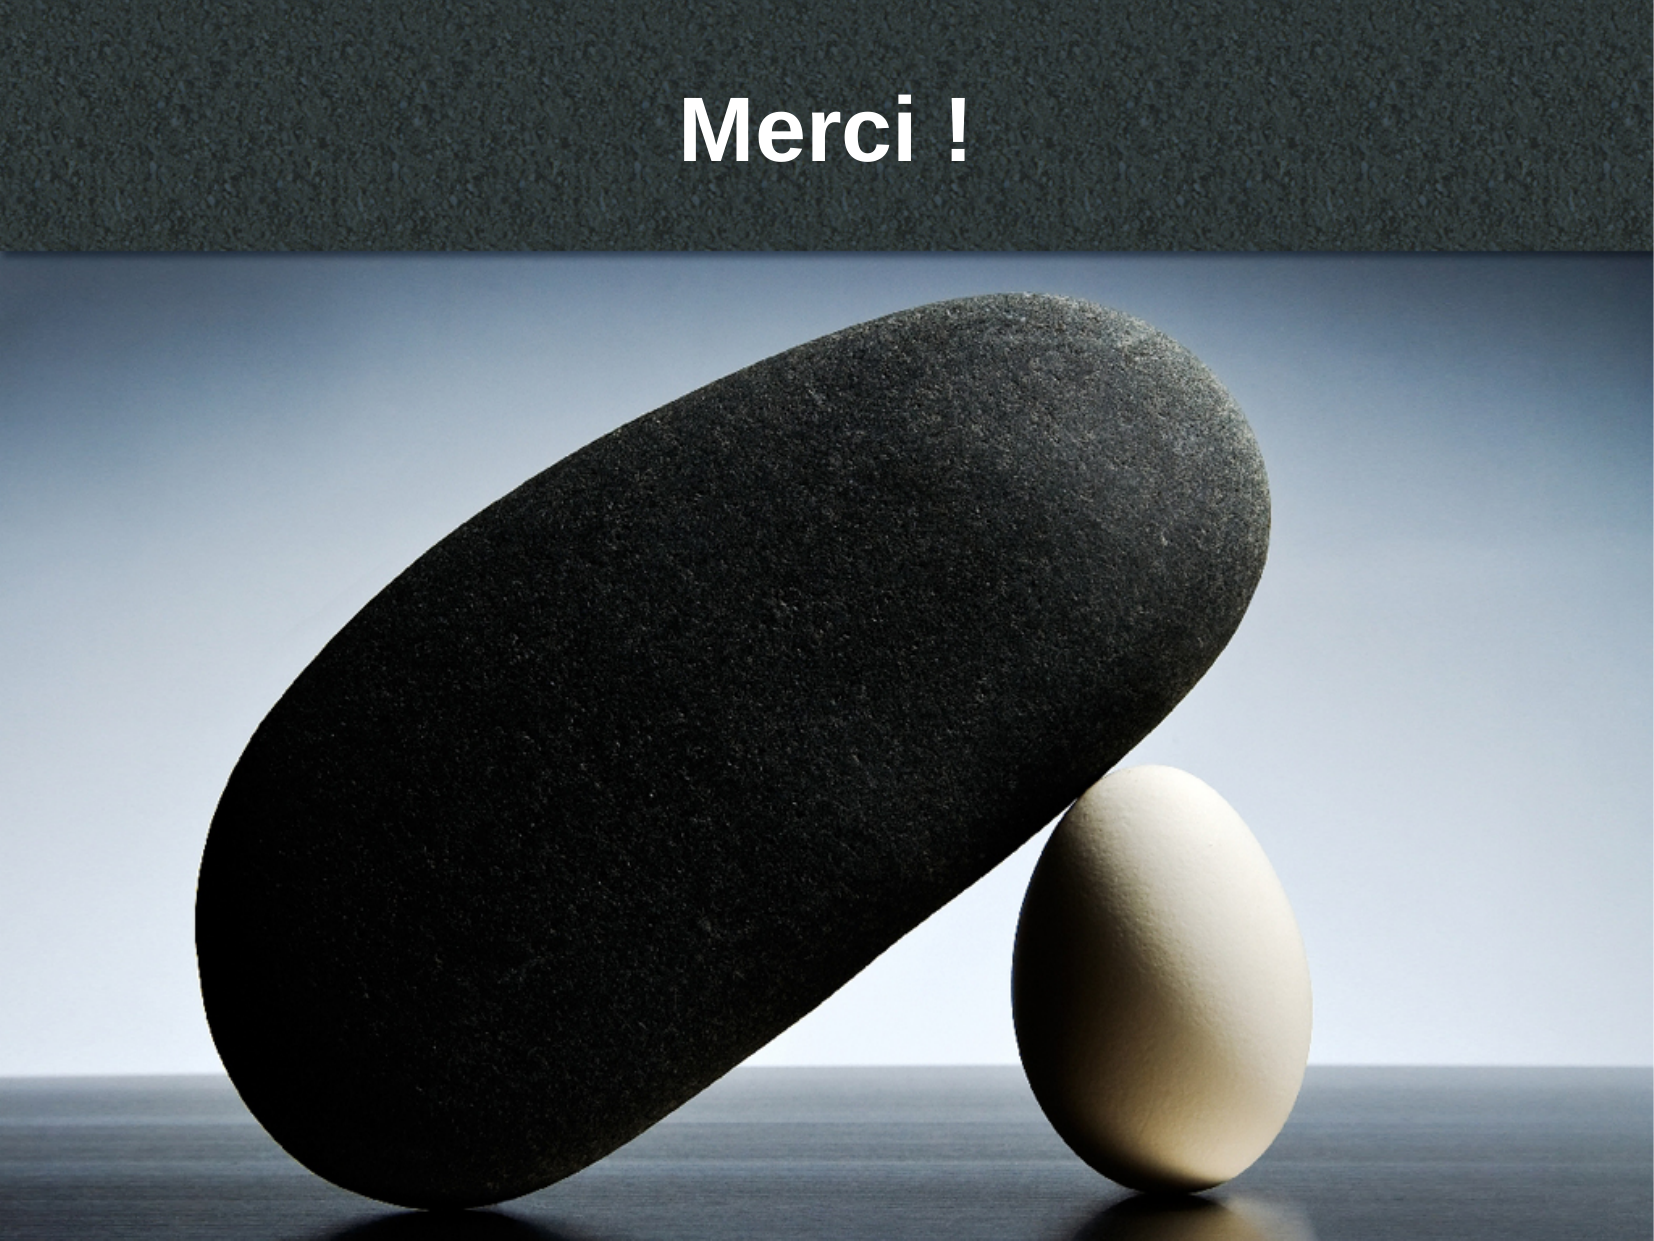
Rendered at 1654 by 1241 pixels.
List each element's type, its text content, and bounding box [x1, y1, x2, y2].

title Merci ! [82, 25, 1571, 233]
picture [0, 0, 1654, 1241]
